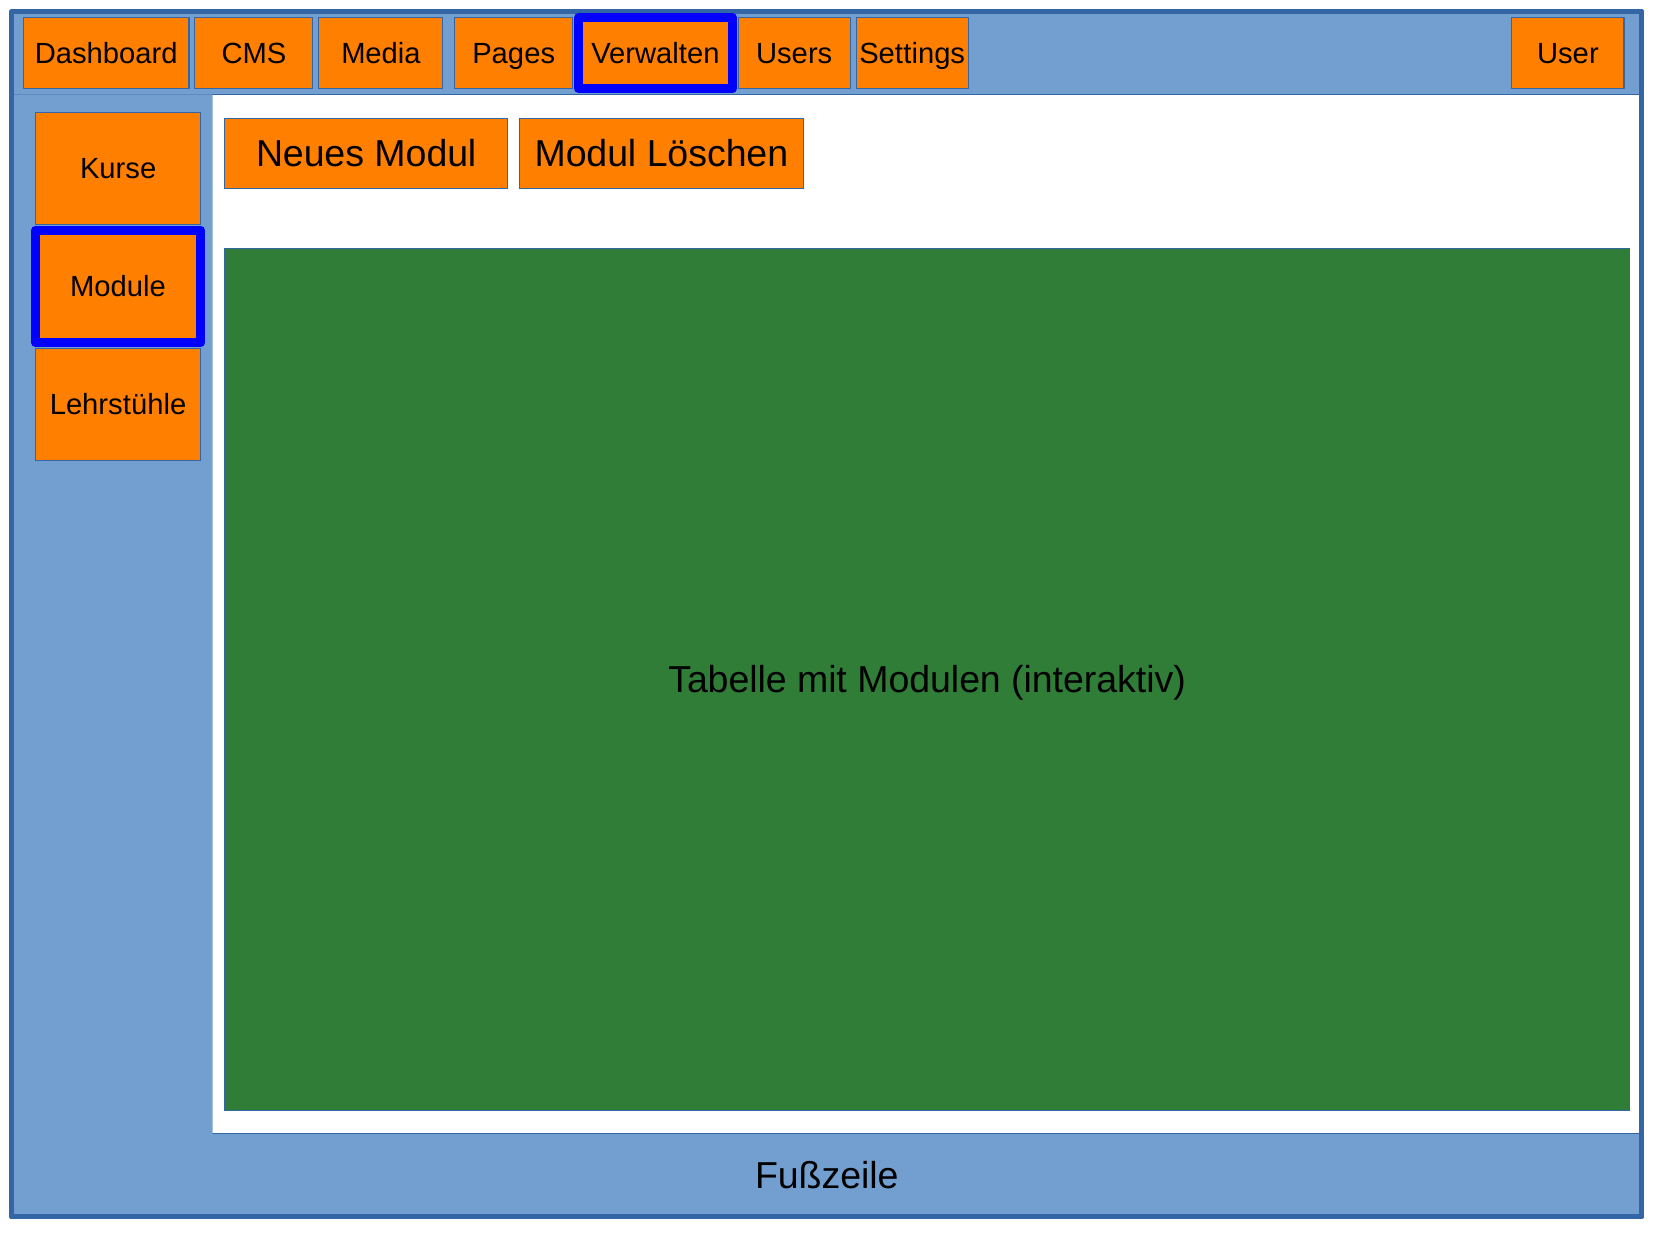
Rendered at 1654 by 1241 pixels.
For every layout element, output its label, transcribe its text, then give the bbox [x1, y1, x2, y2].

text_box Verwalten [578, 17, 733, 89]
text_box Pages [454, 17, 573, 89]
text_box [11, 11, 1642, 1217]
text_box Tabelle mit Modulen (interaktiv) [224, 248, 1630, 1111]
text_box Users [738, 17, 851, 89]
text_box Modul Löschen [519, 118, 804, 189]
text_box Kurse [35, 112, 201, 225]
text_box User [1511, 17, 1625, 89]
text_box Lehrstühle [35, 348, 201, 461]
text_box CMS [194, 17, 313, 89]
text_box Settings [856, 17, 969, 89]
text_box Module [35, 230, 201, 343]
text_box Media [318, 17, 443, 89]
text_box Dashboard [23, 17, 189, 89]
